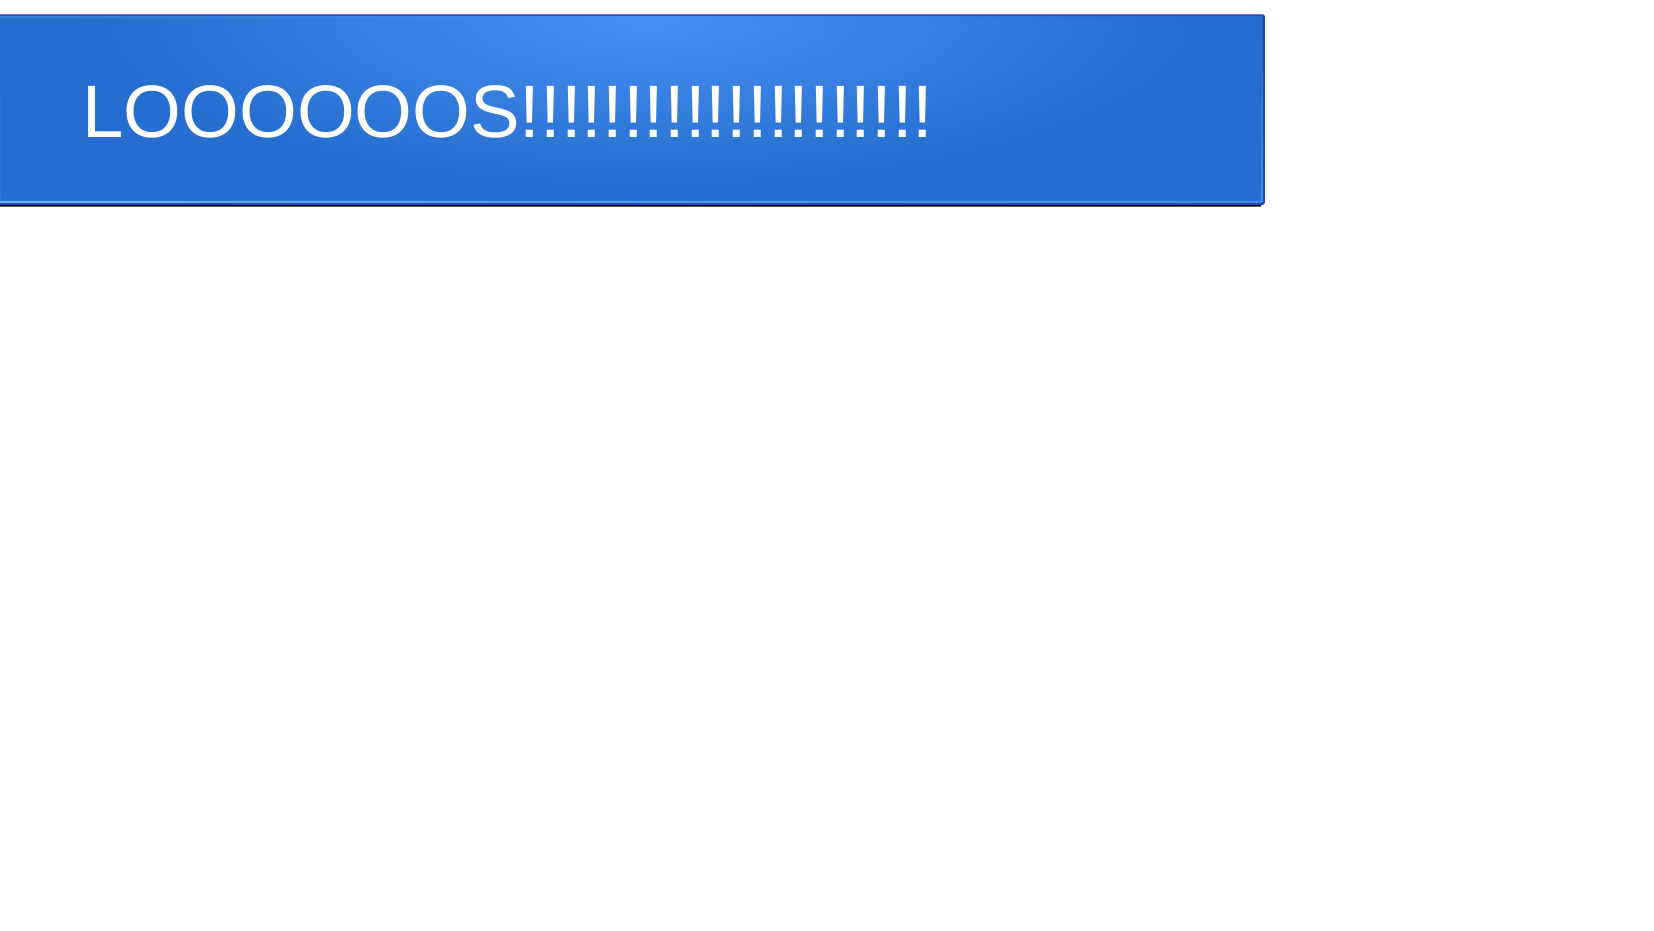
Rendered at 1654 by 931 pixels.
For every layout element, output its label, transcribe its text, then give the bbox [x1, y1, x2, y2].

title LOOOOOOS!!!!!!!!!!!!!!!!!!!! [82, 35, 1235, 189]
